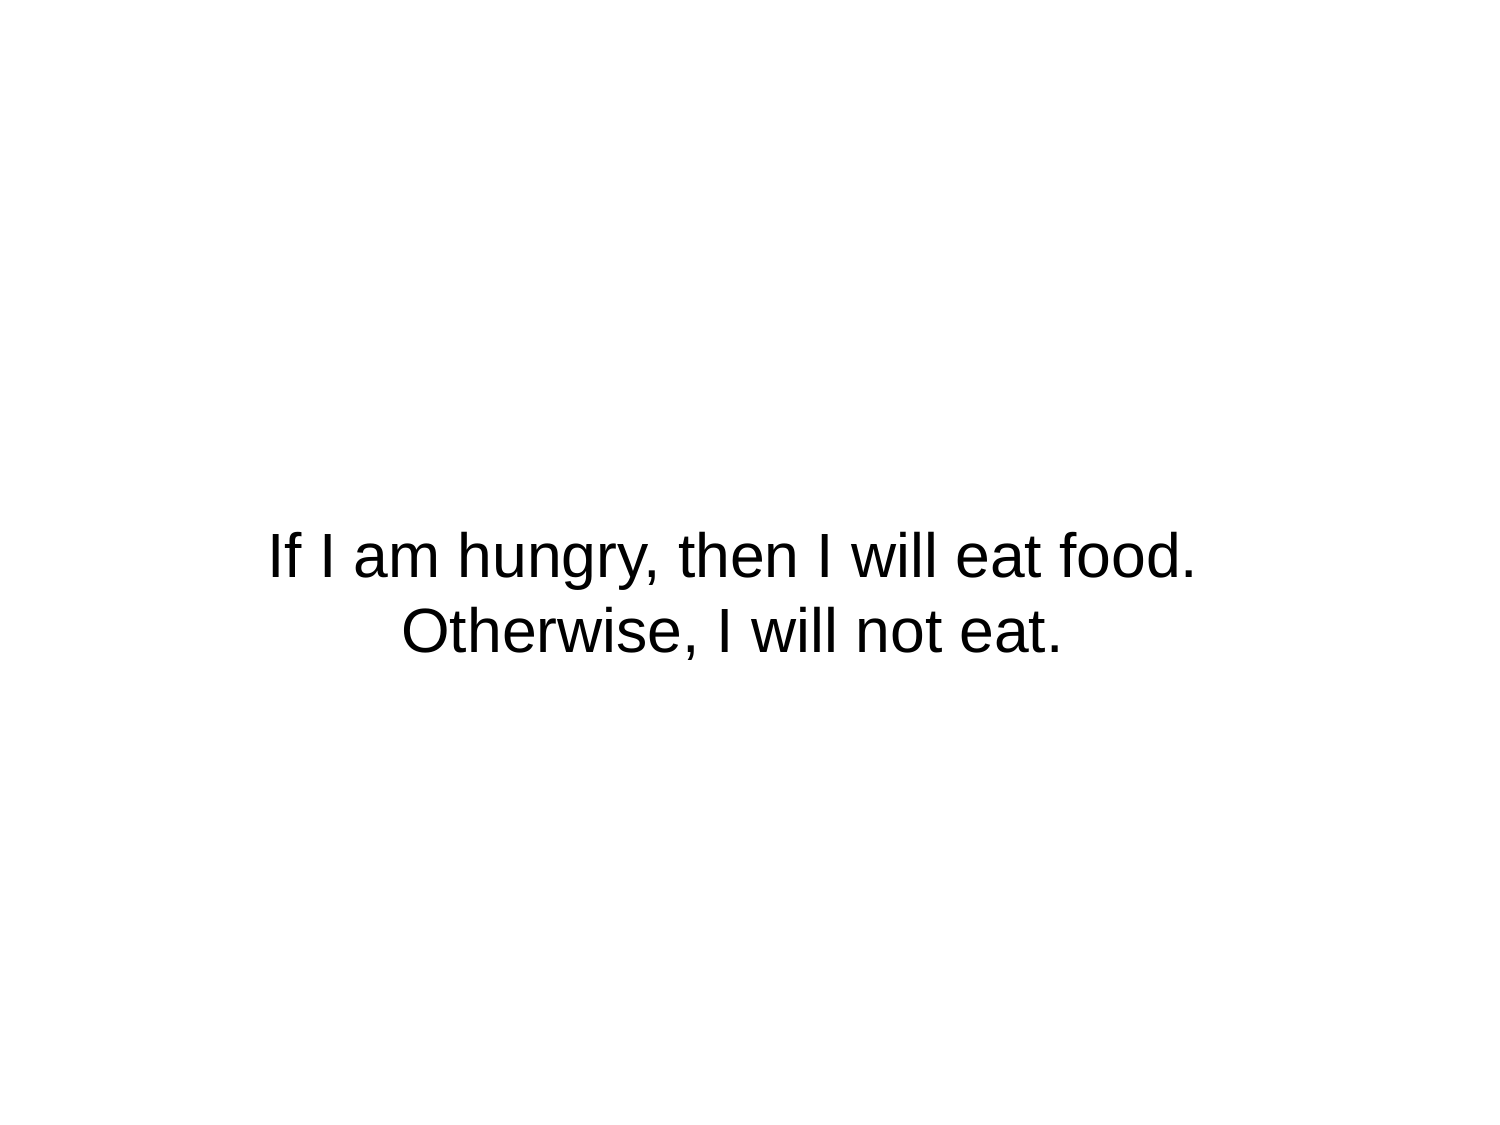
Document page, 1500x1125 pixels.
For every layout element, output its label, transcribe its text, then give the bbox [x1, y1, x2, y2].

text_box If I am hungry, then I will eat food. Otherwise, I will not eat. [58, 499, 1409, 625]
